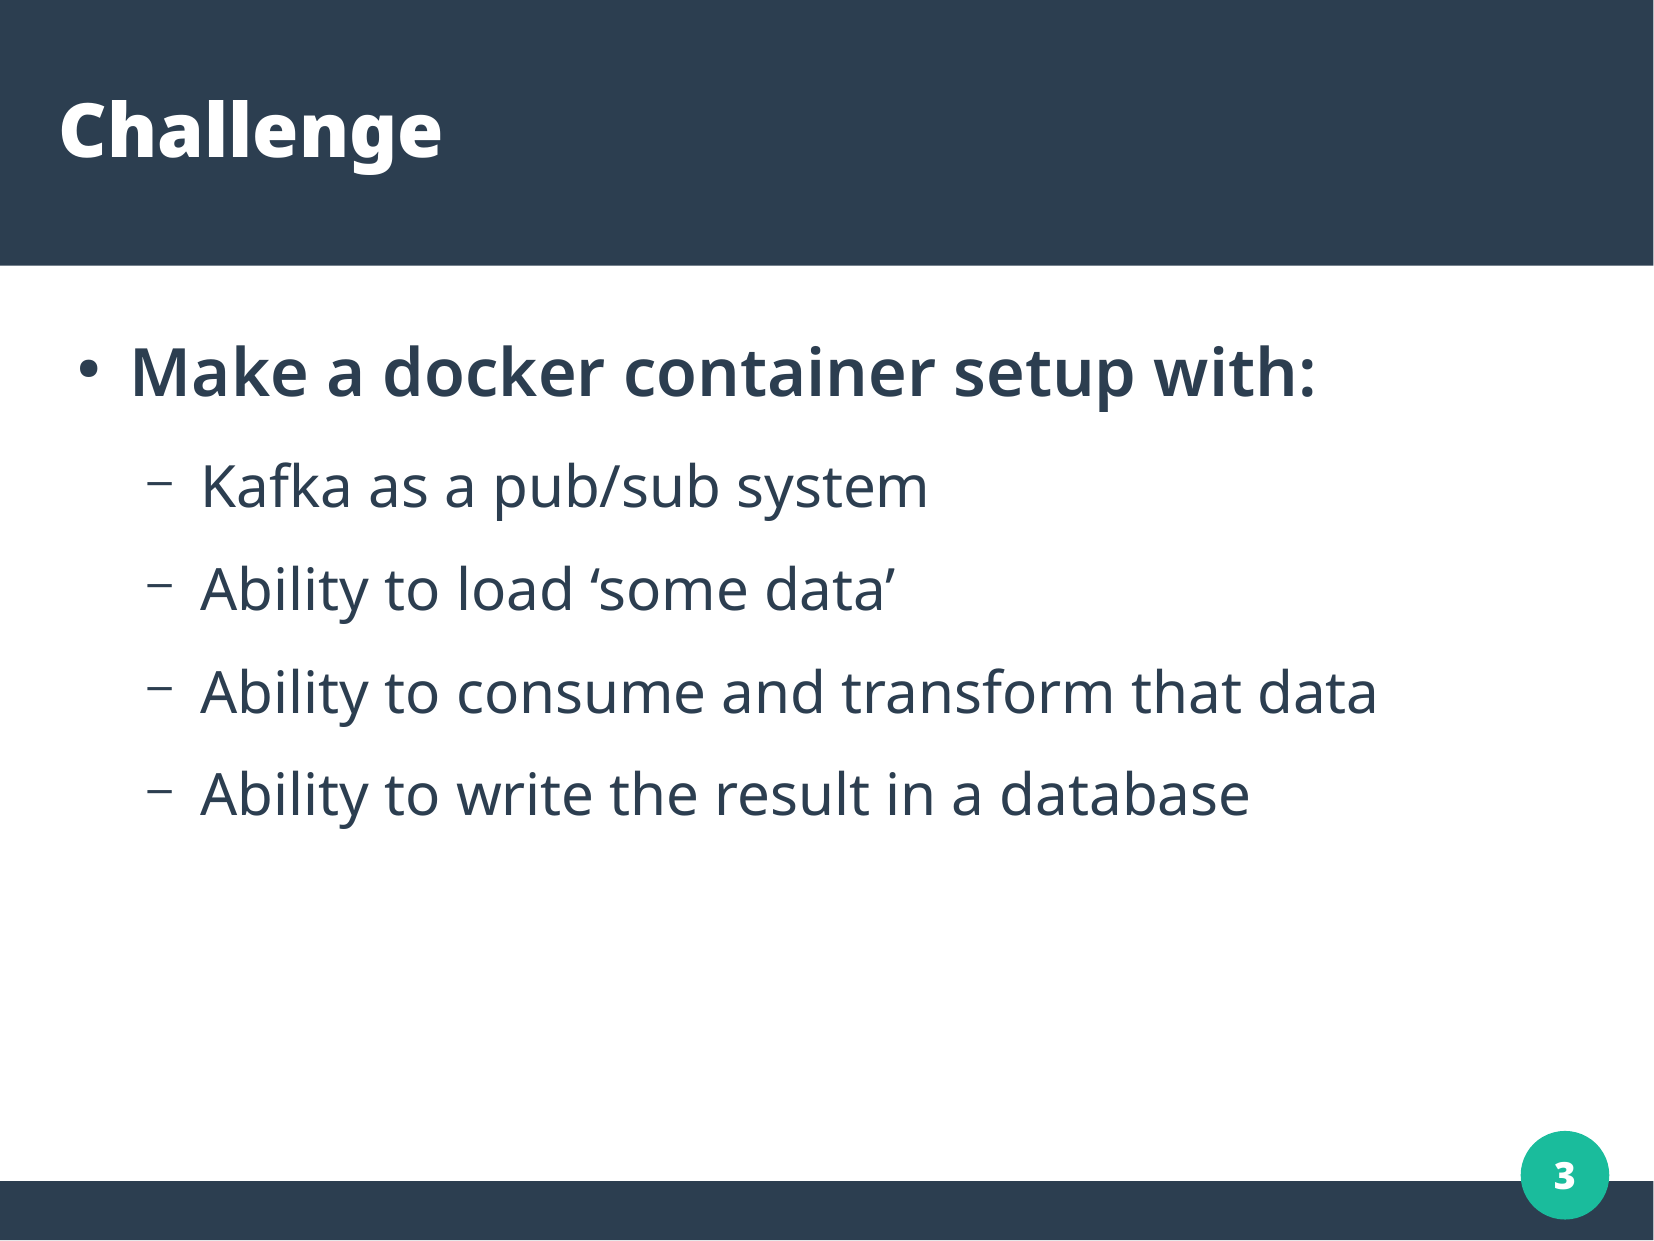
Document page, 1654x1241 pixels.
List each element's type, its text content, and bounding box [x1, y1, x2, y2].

list Make a docker container setup with: Kafka as a pub/sub system Ability to load ‘some data’ Ability to consume and transform that data Ability to write the result in a database [59, 324, 1595, 1152]
title Challenge [59, 49, 1595, 207]
